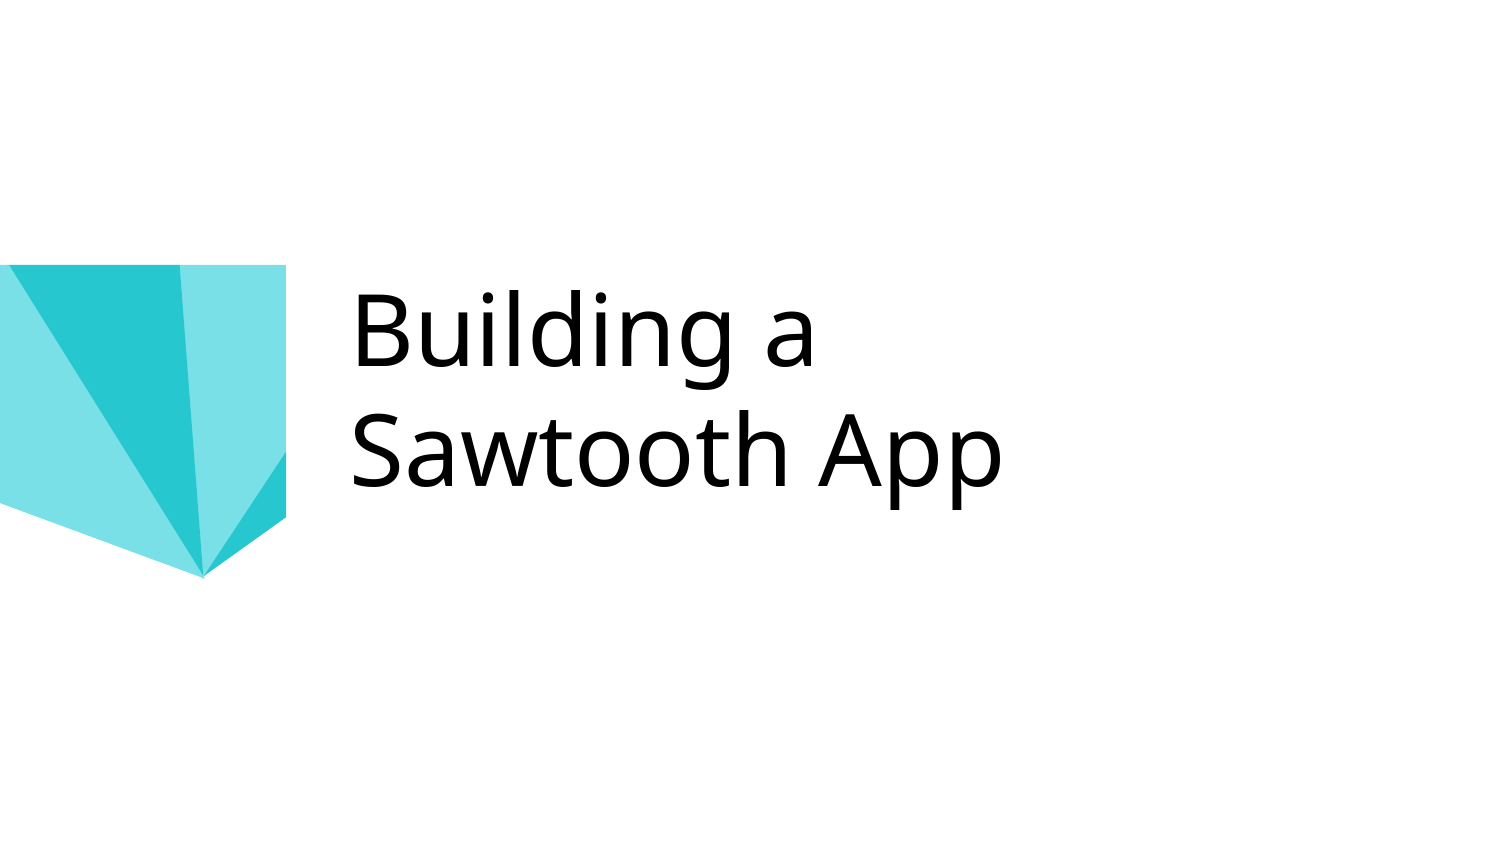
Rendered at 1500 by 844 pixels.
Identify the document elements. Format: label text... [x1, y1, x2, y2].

text_box [0, 264, 287, 579]
title Building a Sawtooth App [334, 251, 1060, 539]
